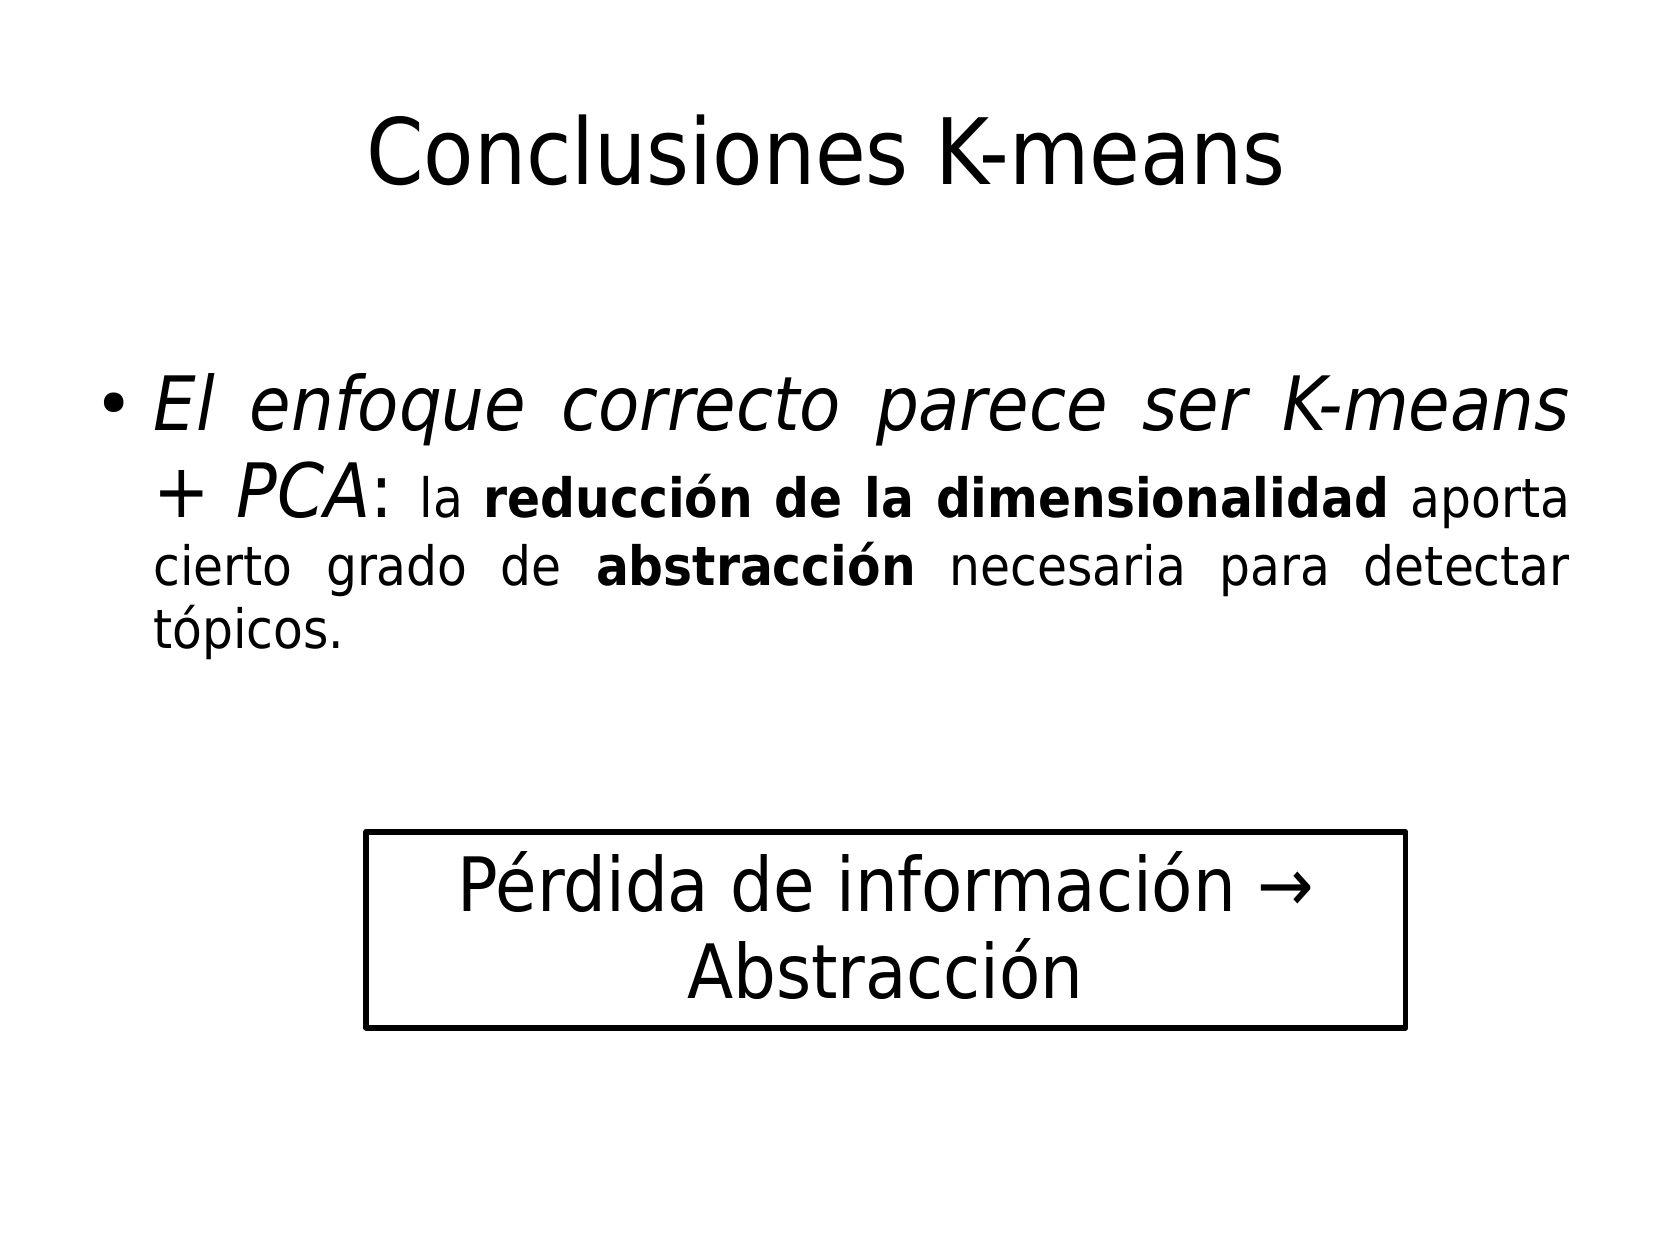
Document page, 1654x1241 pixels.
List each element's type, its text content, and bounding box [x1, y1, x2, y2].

list El enfoque correcto parece ser K-means + PCA: la reducción de la dimensionalidad aporta cierto grado de abstracción necesaria para detectar tópicos. [82, 361, 1571, 733]
text_box Pérdida de información → Abstracción [366, 831, 1406, 1028]
title Conclusiones K-means [82, 49, 1571, 257]
